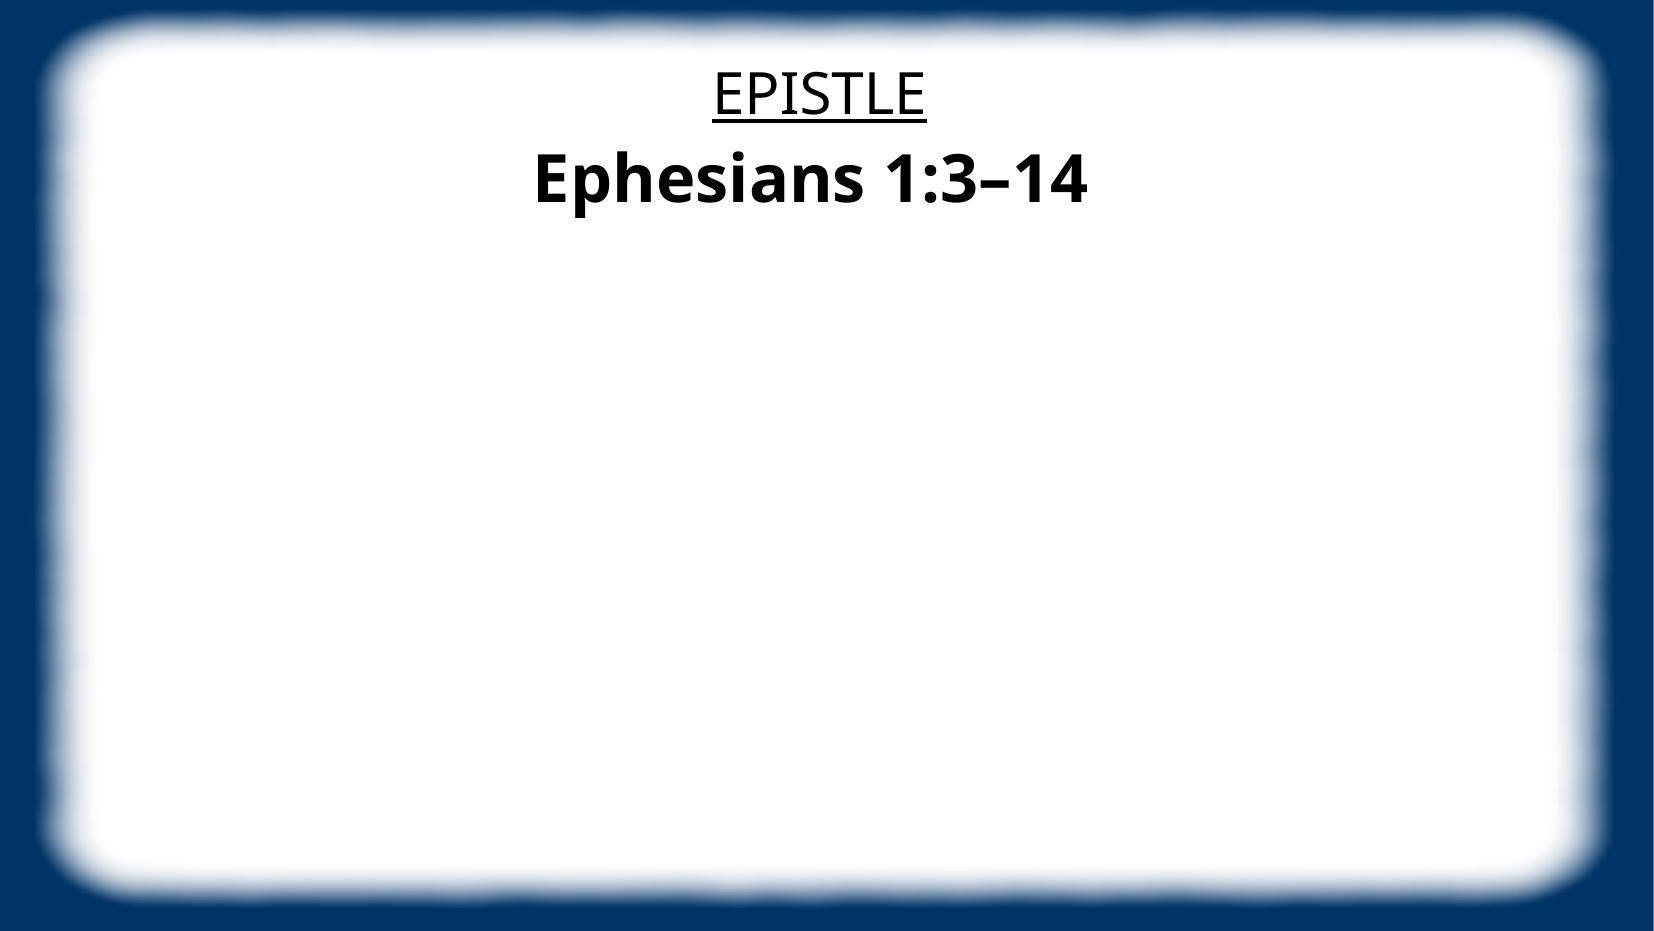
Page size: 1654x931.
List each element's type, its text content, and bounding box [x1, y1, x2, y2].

picture [0, 0, 1654, 931]
text_box EPISTLE Ephesians 1:3–14 [90, 45, 1550, 226]
